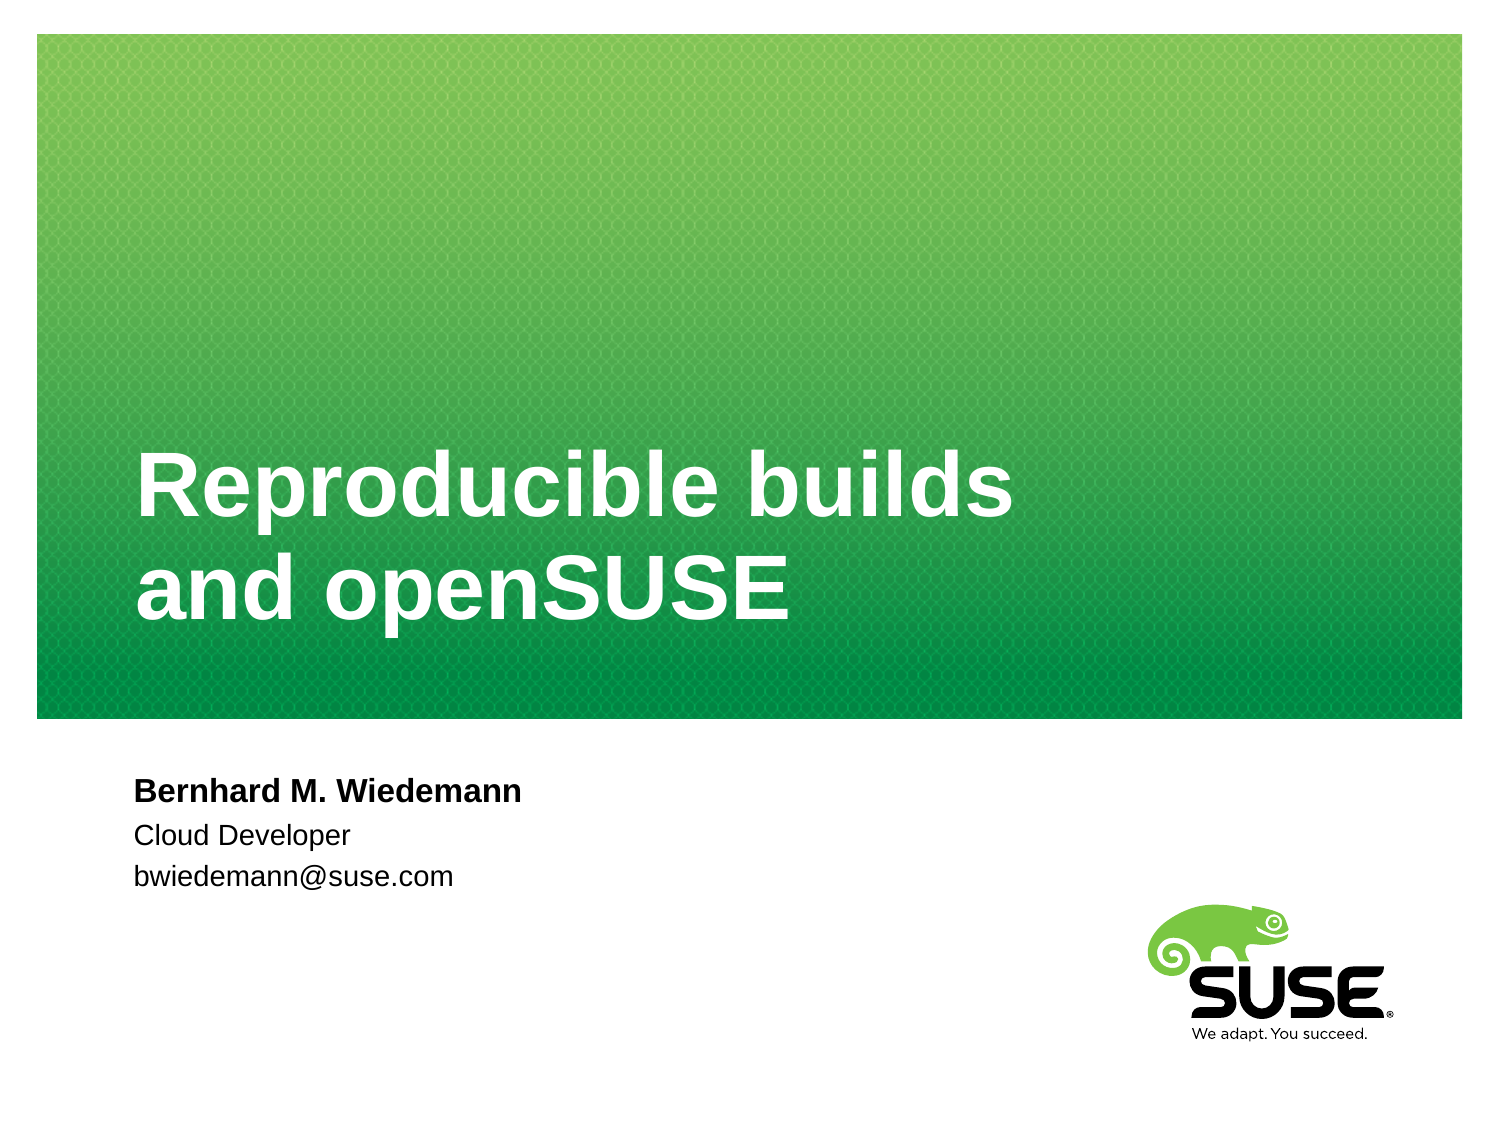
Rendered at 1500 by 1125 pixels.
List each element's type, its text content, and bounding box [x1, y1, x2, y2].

picture [37, 34, 1463, 719]
subtitle Bernhard M. Wiedemann Cloud Developer bwiedemann@suse.com [133, 772, 758, 969]
title Reproducible builds and openSUSE [135, 388, 1409, 640]
